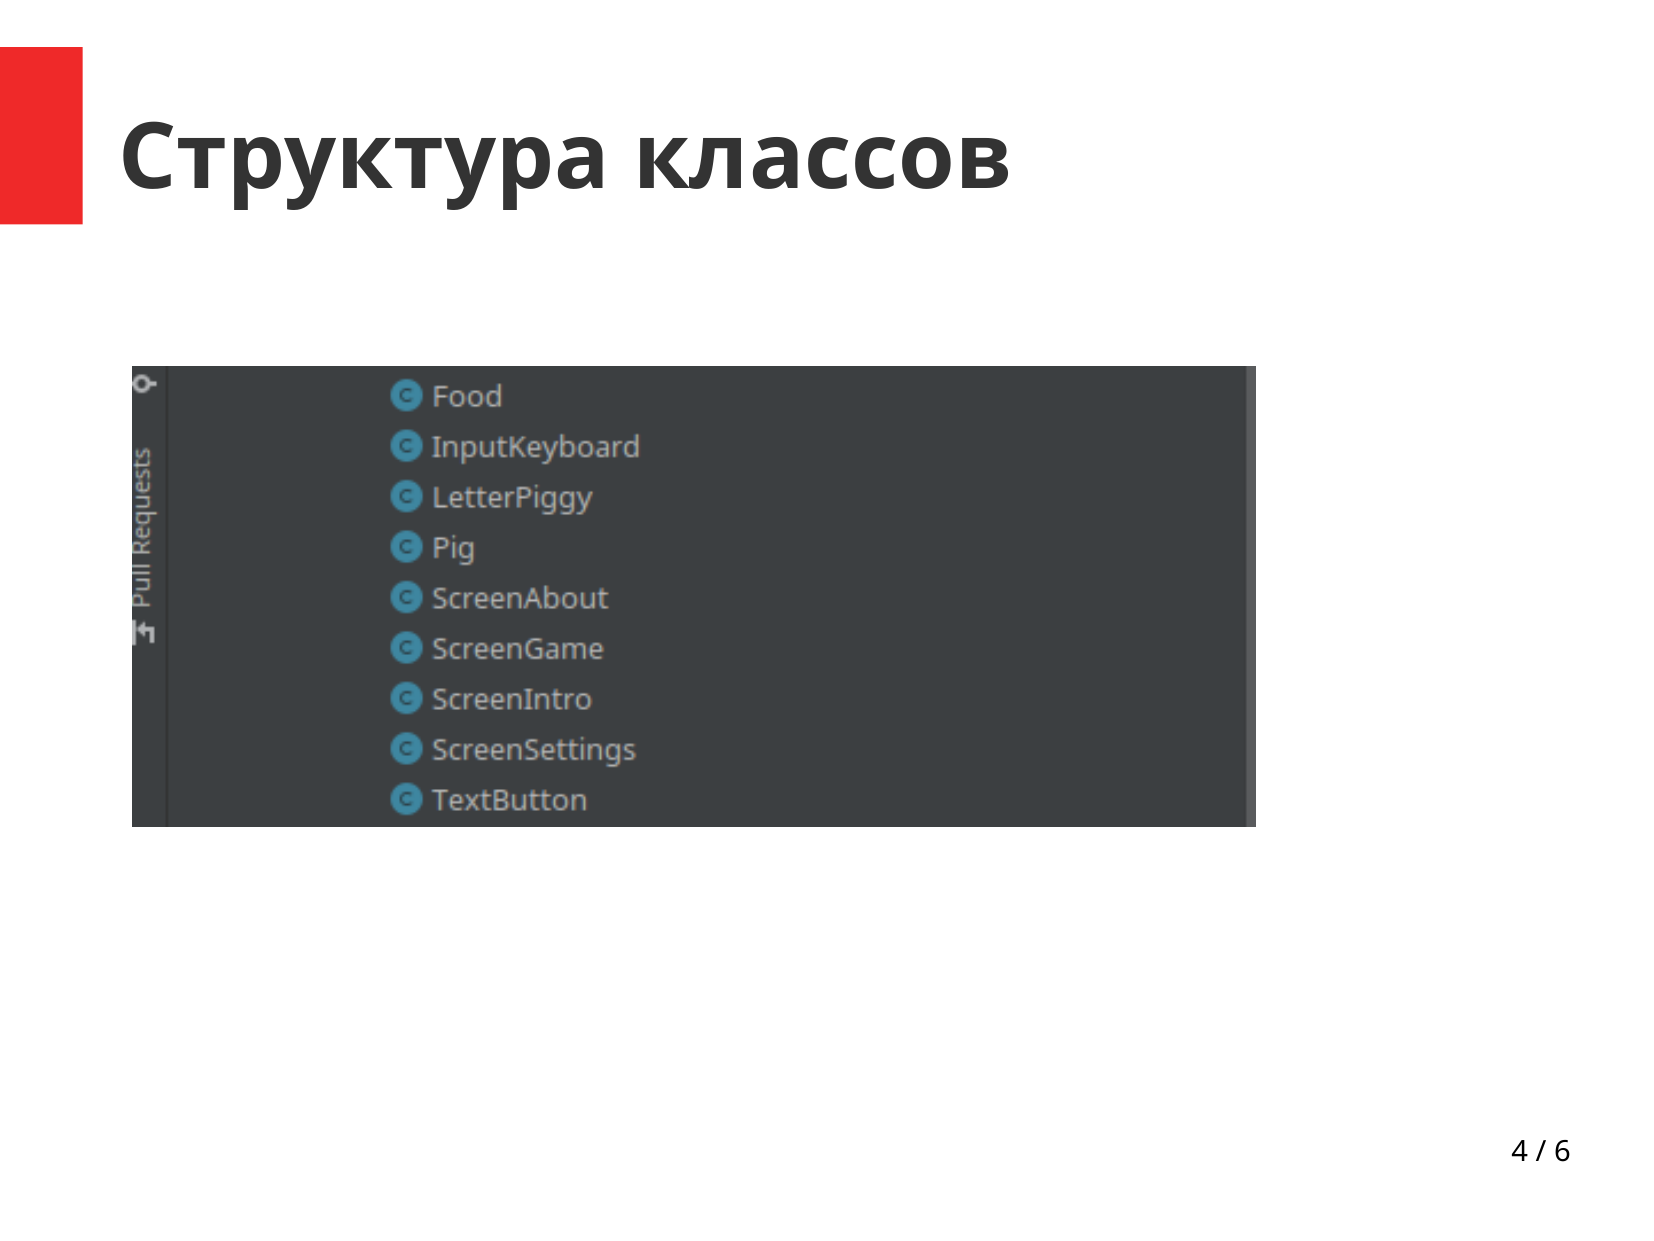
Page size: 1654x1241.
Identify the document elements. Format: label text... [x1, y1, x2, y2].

picture [132, 366, 1256, 827]
title Структура классов [118, 49, 1571, 257]
